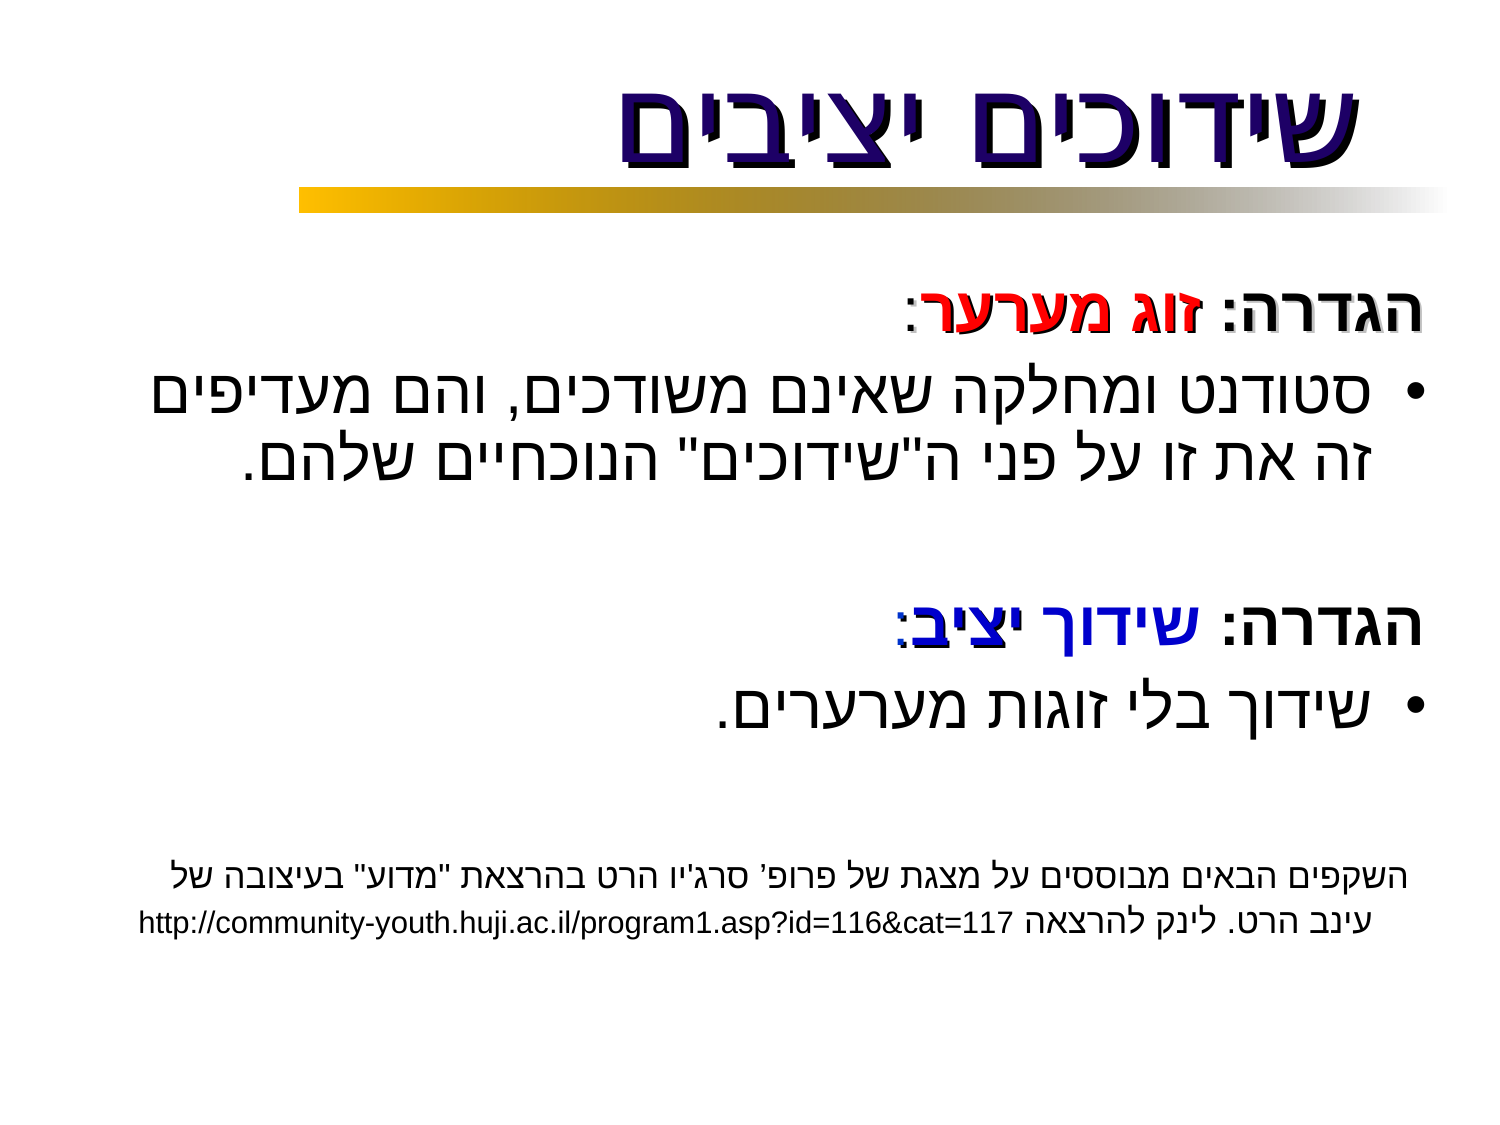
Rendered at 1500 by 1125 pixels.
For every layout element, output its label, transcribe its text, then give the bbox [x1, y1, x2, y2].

title שידוכים יציבים [74, 37, 1375, 188]
list הגדרה: זוג מערער: סטודנט ומחלקה שאינם משודכים, והם מעדיפים זה את זו על פני ה"שידוכים" הנוכחיים שלהם. הגדרה: שידוך יציב: שידוך בלי זוגות מערערים. השקפים הבאים מבוססים על מצגת של פרופ’ סרג'יו הרט בהרצאת "מדוע" בעיצובה של עינב הרט. לינק להרצאה http://community-youth.huji.ac.il/program1.asp?id=116&cat=117 [90, 270, 1441, 1013]
